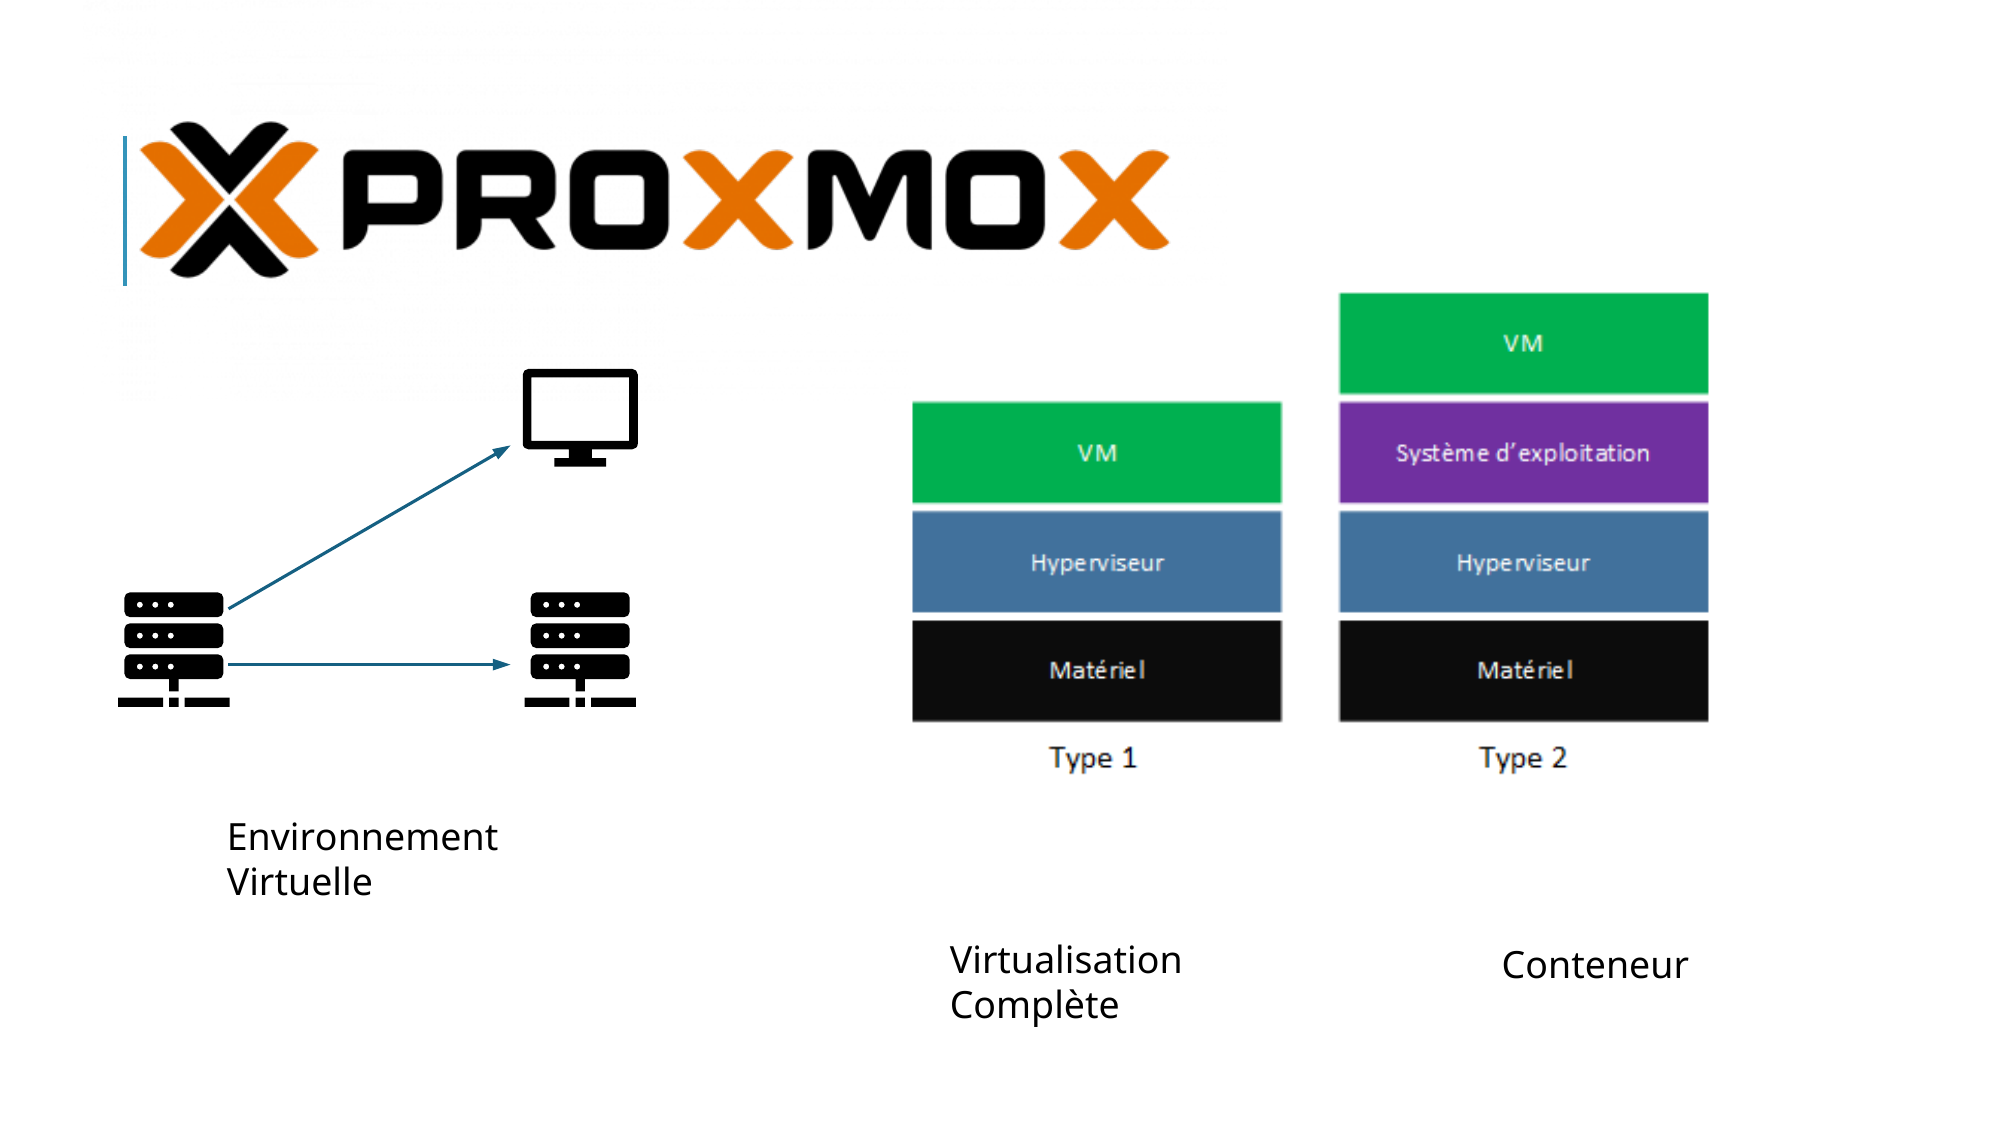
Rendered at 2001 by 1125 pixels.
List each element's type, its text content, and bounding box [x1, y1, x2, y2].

picture [505, 574, 656, 725]
picture [98, 574, 249, 725]
picture [83, 0, 1711, 795]
text_box Virtualisation Complète [934, 928, 1336, 989]
text_box Environnement Virtuelle [211, 805, 614, 866]
text_box Conteneur [1486, 933, 1888, 995]
